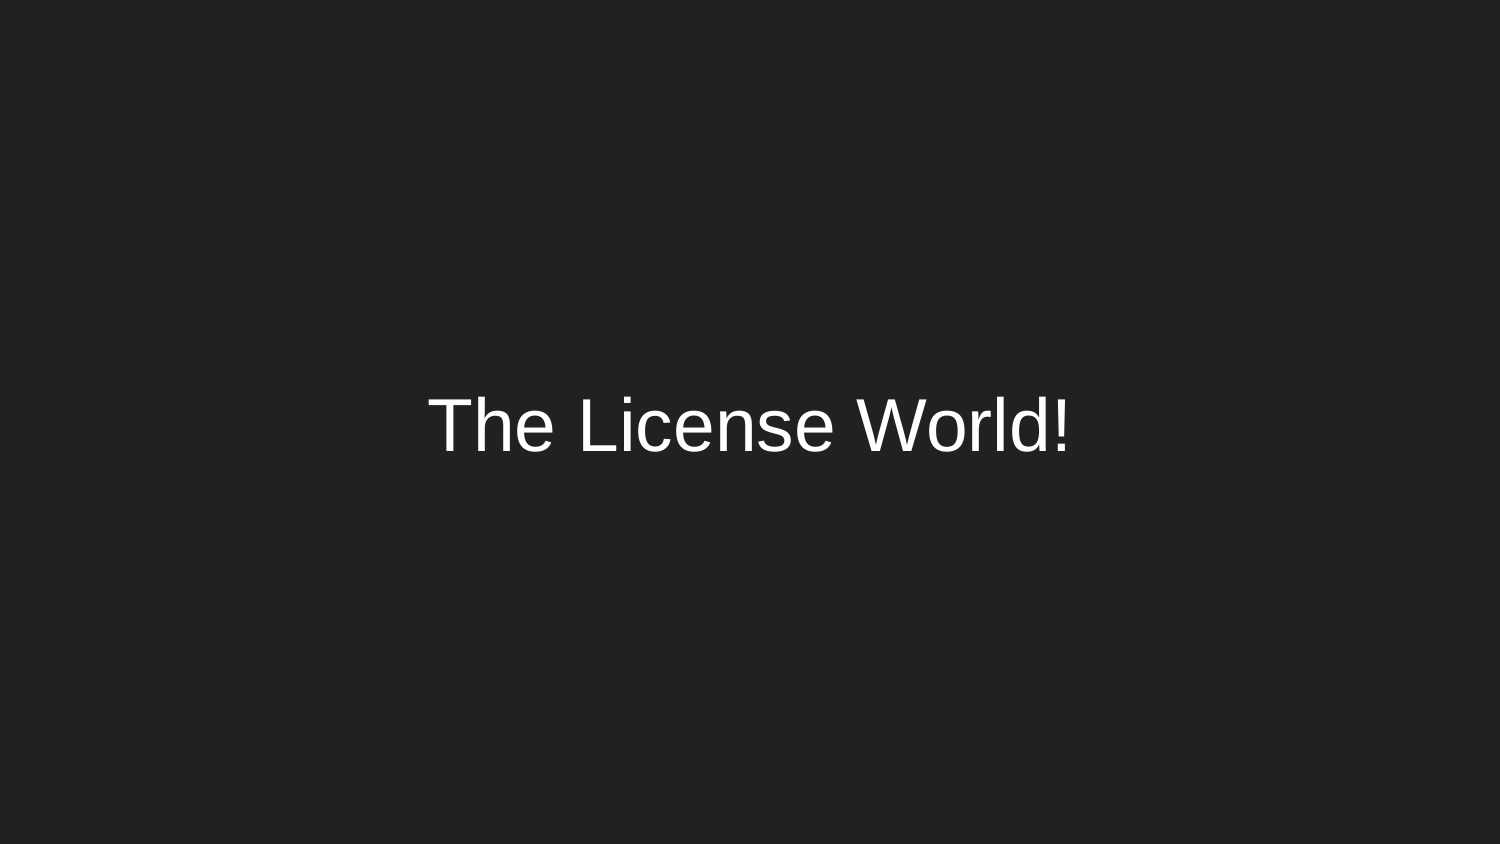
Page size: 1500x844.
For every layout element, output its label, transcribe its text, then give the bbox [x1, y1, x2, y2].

title The License World! [51, 352, 1449, 491]
